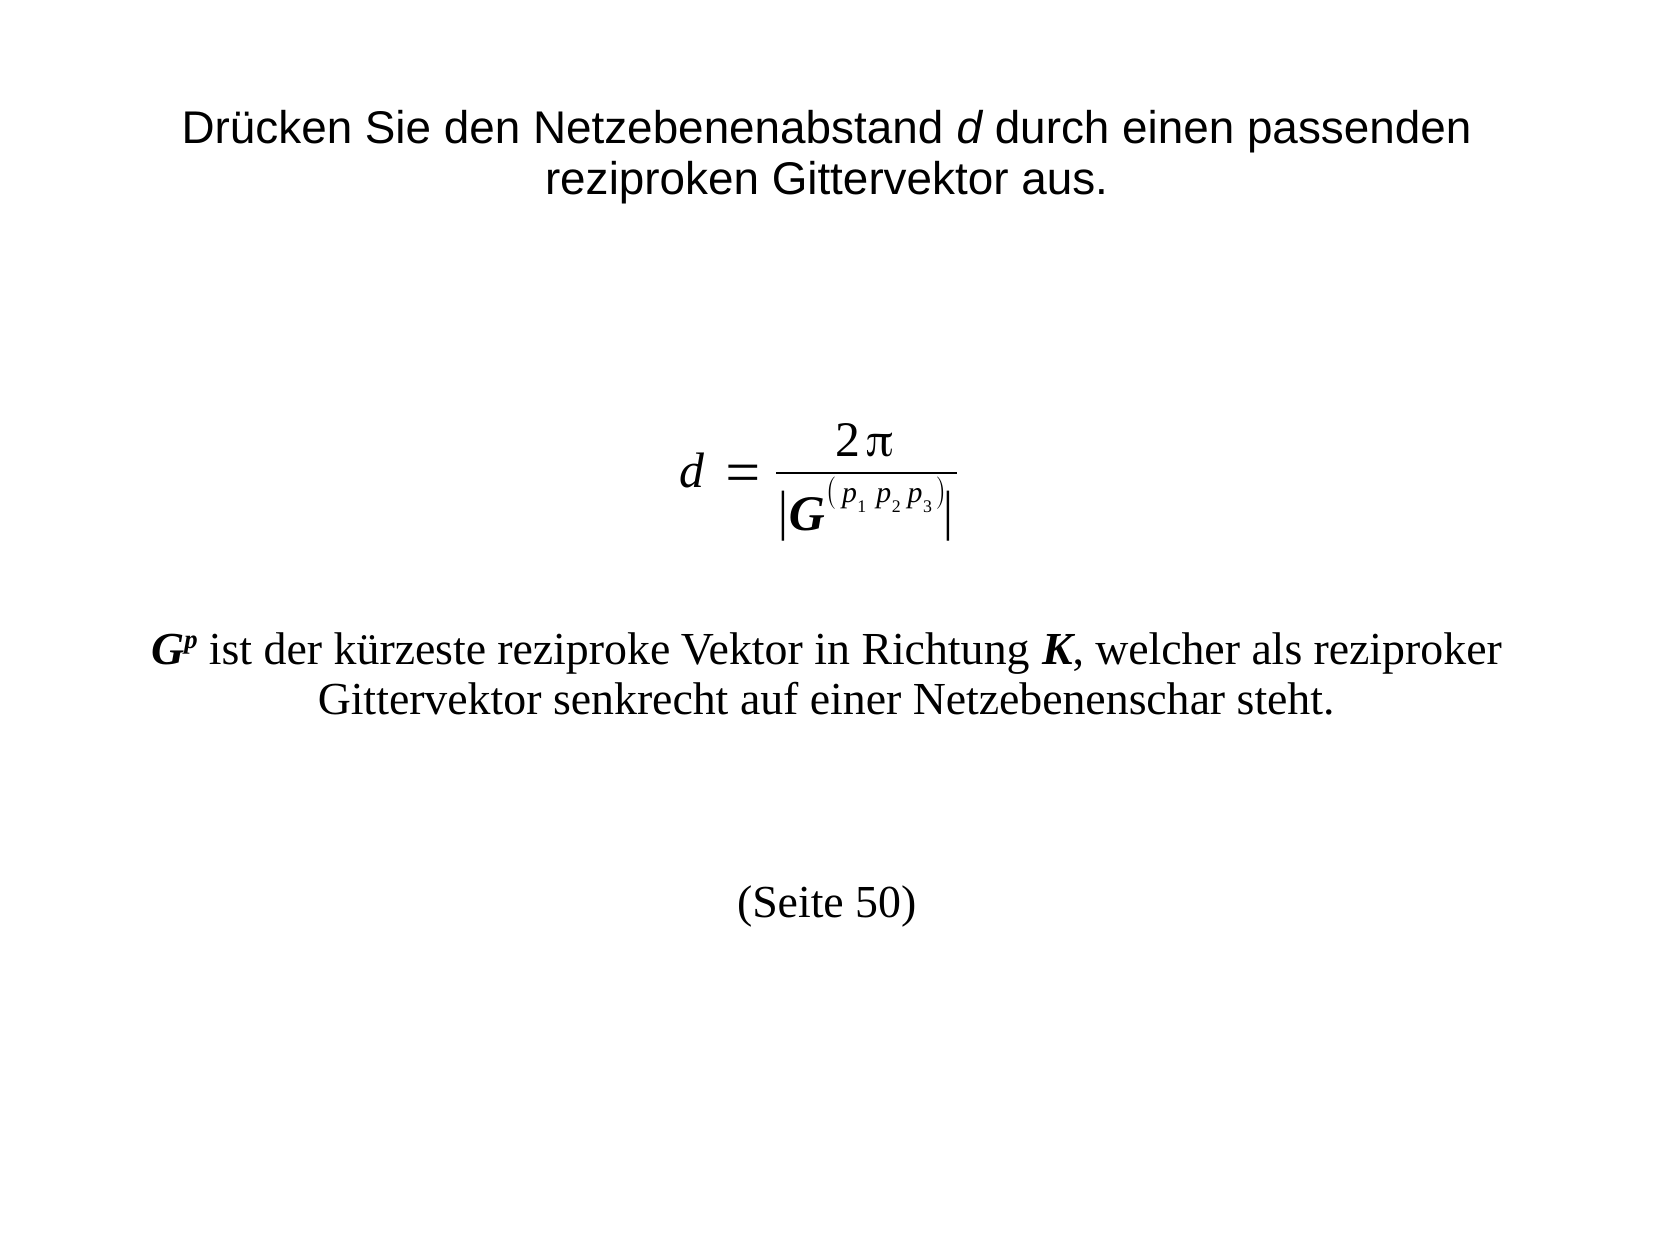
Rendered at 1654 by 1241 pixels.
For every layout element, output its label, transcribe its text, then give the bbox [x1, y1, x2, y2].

subtitle Gp ist der kürzeste reziproke Vektor in Richtung K, welcher als reziproker Gittervektor senkrecht auf einer Netzebenenschar steht. (Seite 50) [82, 290, 1571, 1109]
title Drücken Sie den Netzebenenabstand d durch einen passenden reziproken Gittervektor aus. [82, 49, 1571, 257]
chart [667, 412, 972, 543]
